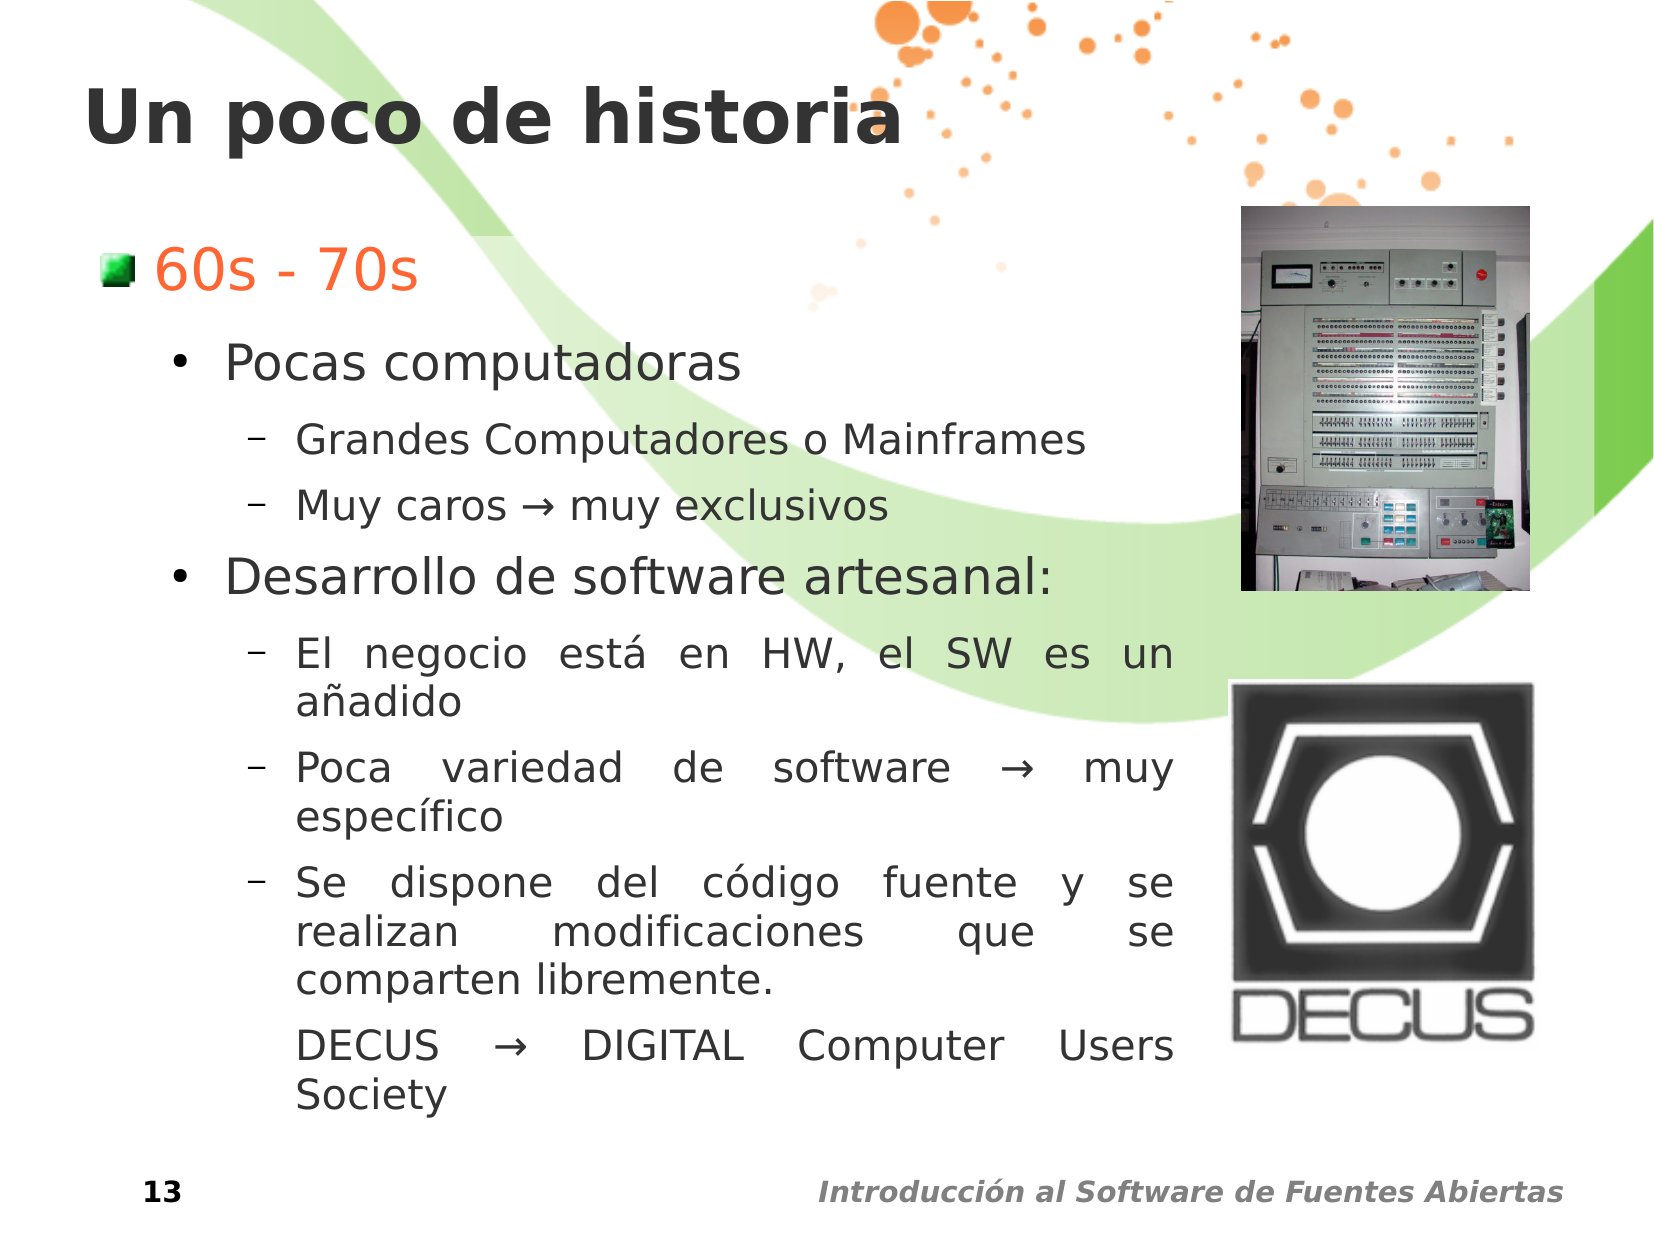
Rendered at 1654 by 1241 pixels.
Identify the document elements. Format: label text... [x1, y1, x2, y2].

picture [1228, 679, 1541, 1050]
list 60s - 70s Pocas computadoras Grandes Computadores o Mainframes Muy caros → muy exclusivos Desarrollo de software artesanal: El negocio está en HW, el SW es un añadido Poca variedad de software → muy específico Se dispone del código fuente y se realizan modificaciones que se comparten libremente. DECUS → DIGITAL Computer Users Society [82, 236, 1176, 1152]
title Un poco de historia [82, 29, 1571, 207]
picture [185, 0, 1654, 754]
